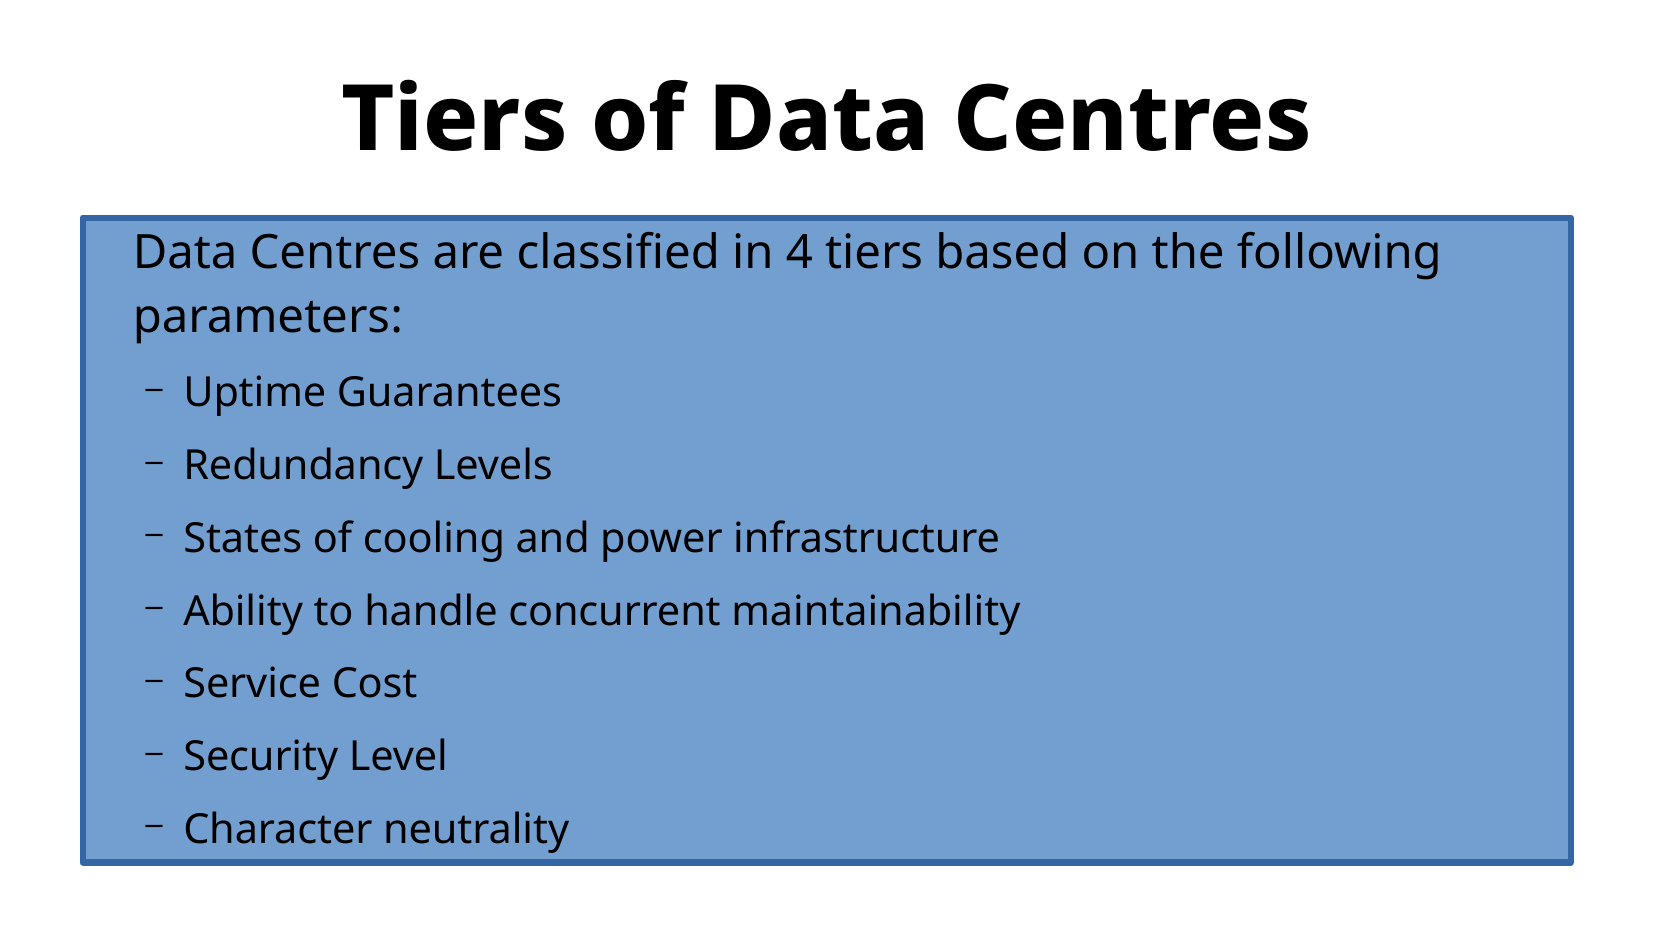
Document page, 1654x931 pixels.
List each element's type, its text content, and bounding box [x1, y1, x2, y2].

title Tiers of Data Centres [82, 37, 1571, 193]
list Data Centres are classified in 4 tiers based on the following parameters: Uptime Guarantees Redundancy Levels States of cooling and power infrastructure Ability to handle concurrent maintainability Service Cost Security Level Character neutrality [82, 217, 1571, 863]
